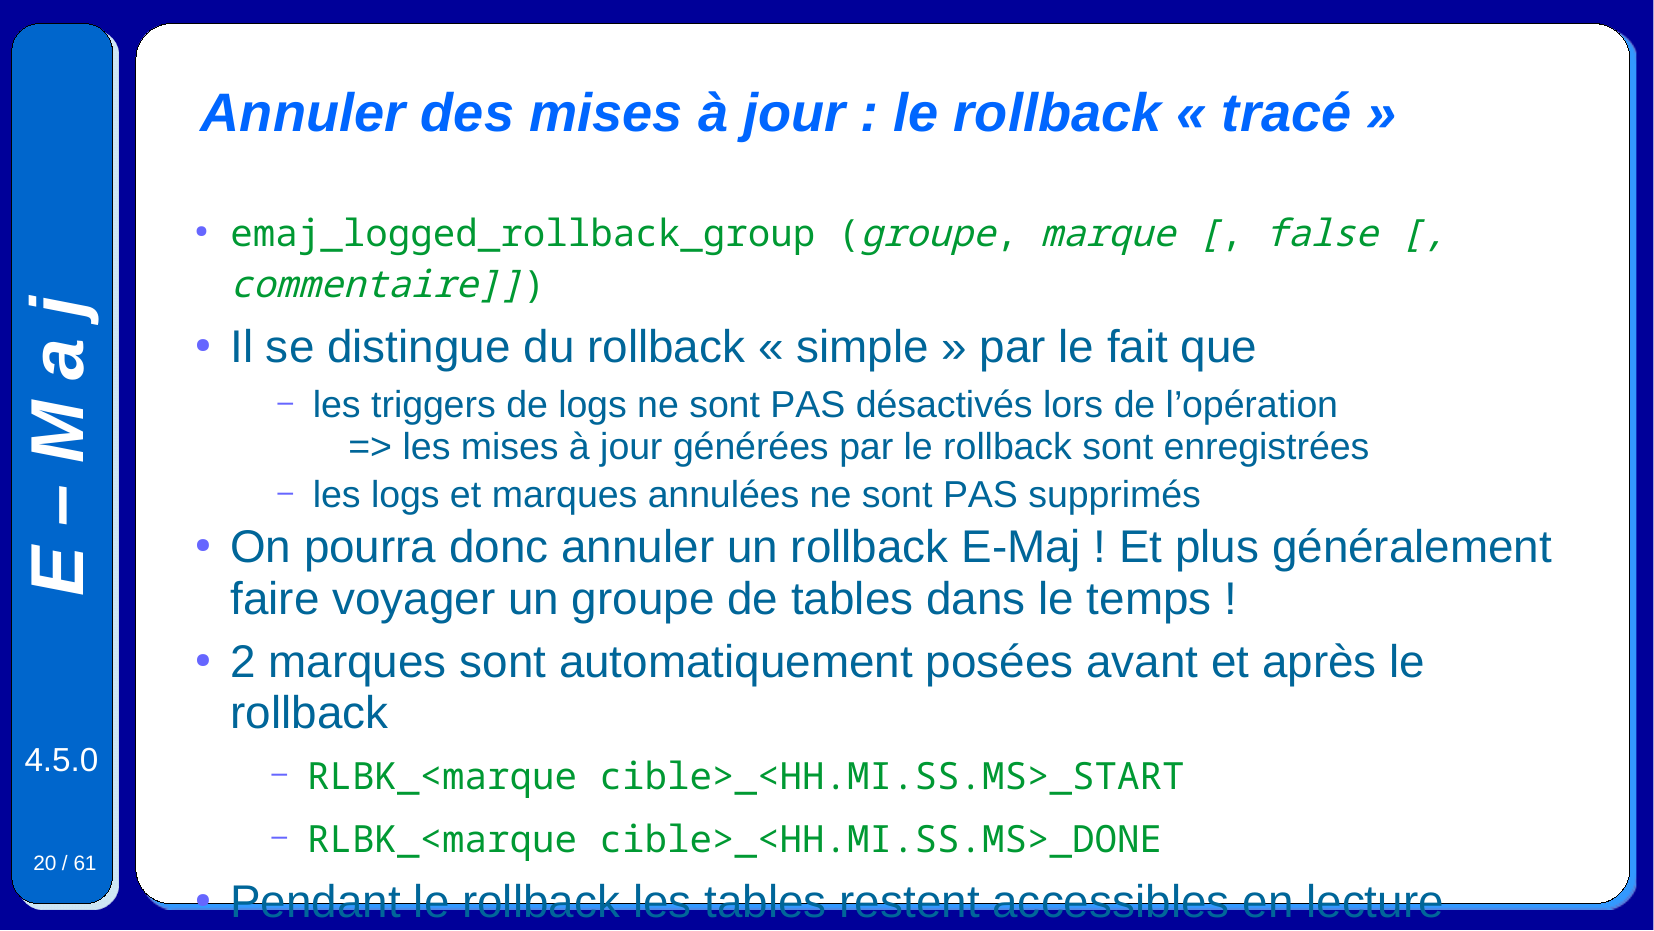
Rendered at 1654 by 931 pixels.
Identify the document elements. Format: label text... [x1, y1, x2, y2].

list emaj_logged_rollback_group (groupe, marque [, false [, commentaire]]) Il se distingue du rollback « simple » par le fait que les triggers de logs ne sont PAS désactivés lors de l’opération => les mises à jour générées par le rollback sont enregistrées les logs et marques annulées ne sont PAS supprimés On pourra donc annuler un rollback E-Maj ! Et plus généralement faire voyager un groupe de tables dans le temps ! 2 marques sont automatiquement posées avant et après le rollback RLBK_<marque cible>_<HH.MI.SS.MS>_START RLBK_<marque cible>_<HH.MI.SS.MS>_DONE Pendant le rollback les tables restent accessibles en lecture [177, 206, 1587, 898]
title Annuler des mises à jour : le rollback « tracé » [200, 34, 1575, 191]
